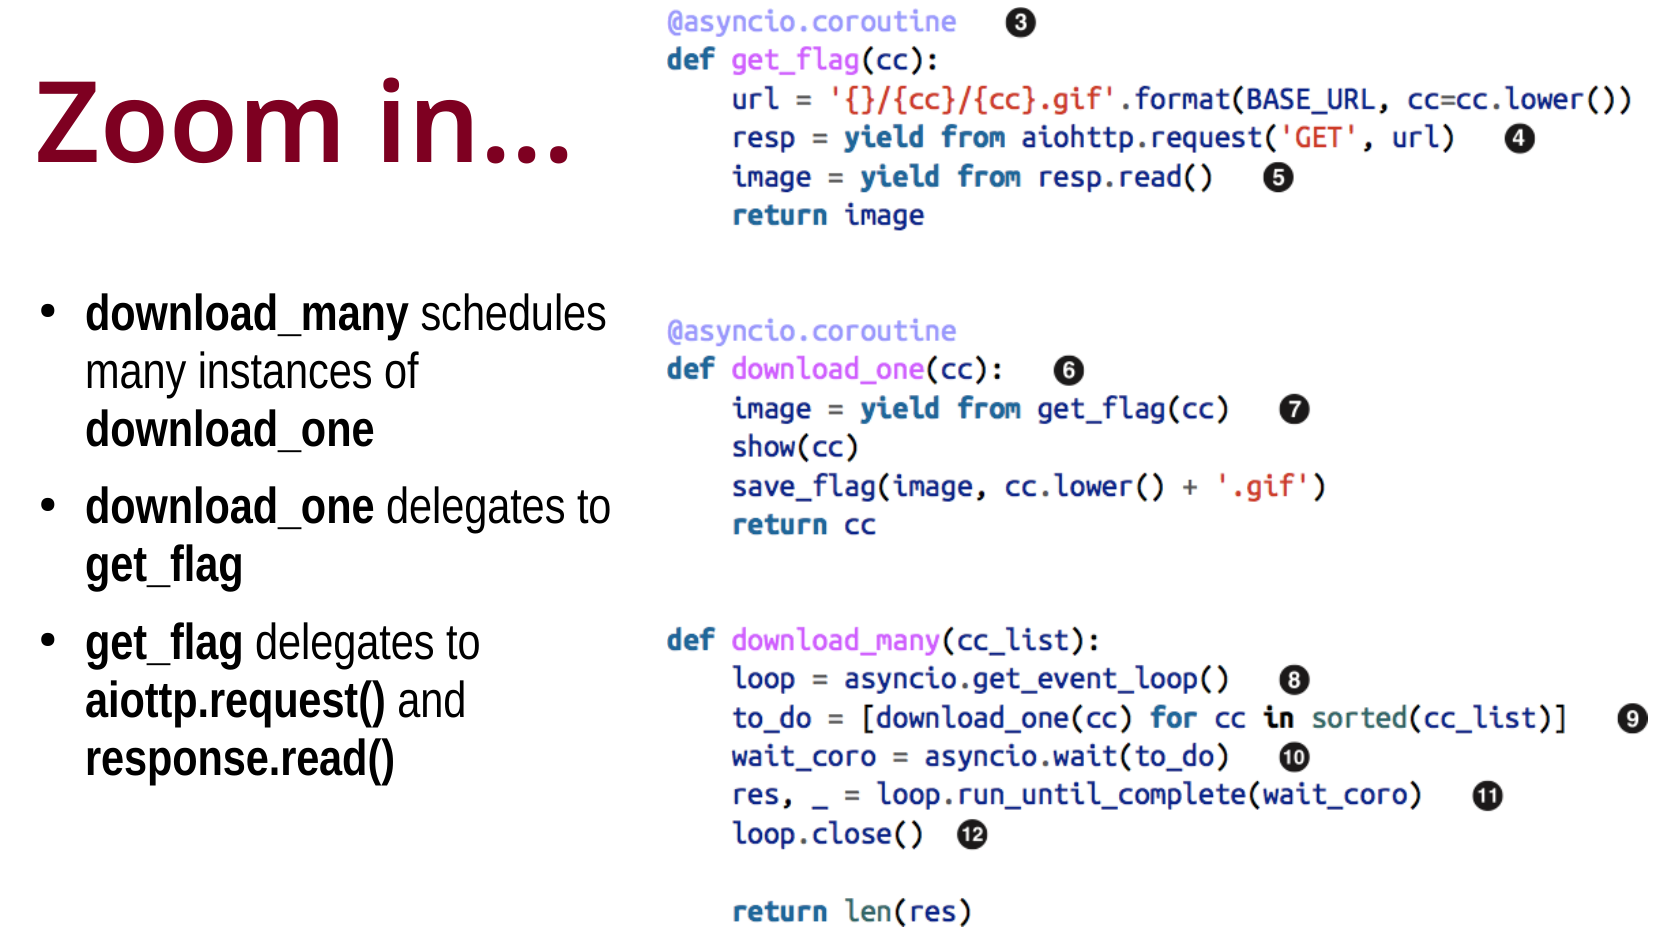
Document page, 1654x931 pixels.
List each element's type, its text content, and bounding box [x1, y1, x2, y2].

title Zoom in... [35, 37, 667, 201]
picture [667, 7, 1648, 927]
list download_many schedules many instances of download_one download_one delegates to get_flag get_flag delegates to aiottp.request() and response.read() [23, 283, 615, 792]
